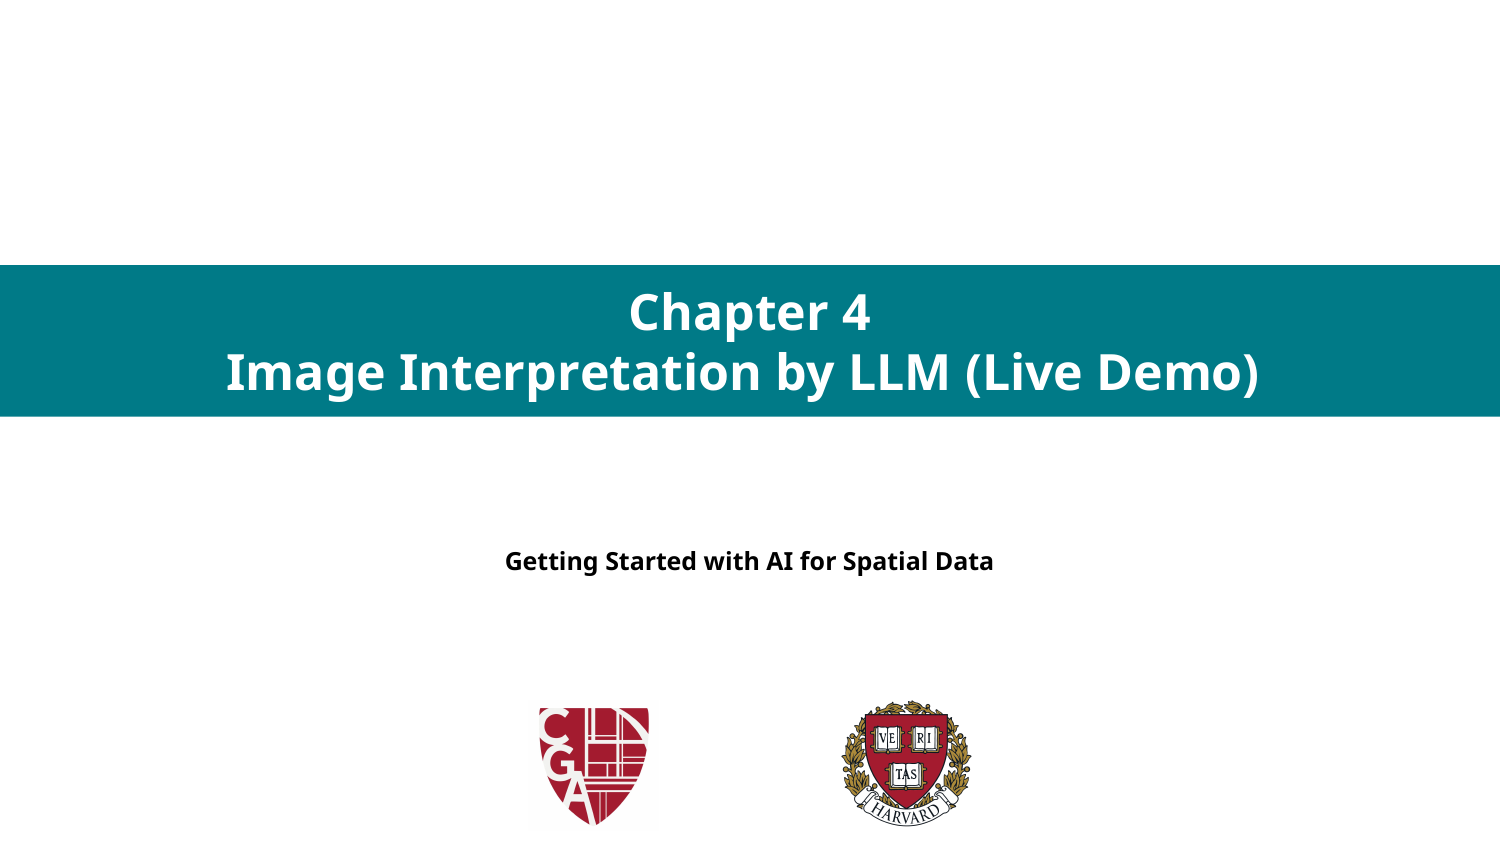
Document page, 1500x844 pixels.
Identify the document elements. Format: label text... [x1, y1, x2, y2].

text_box Getting Started with AI for Spatial Data [39, 545, 1461, 576]
text_box Chapter 4 Image Interpretation by LLM (Live Demo) [0, 265, 1500, 417]
